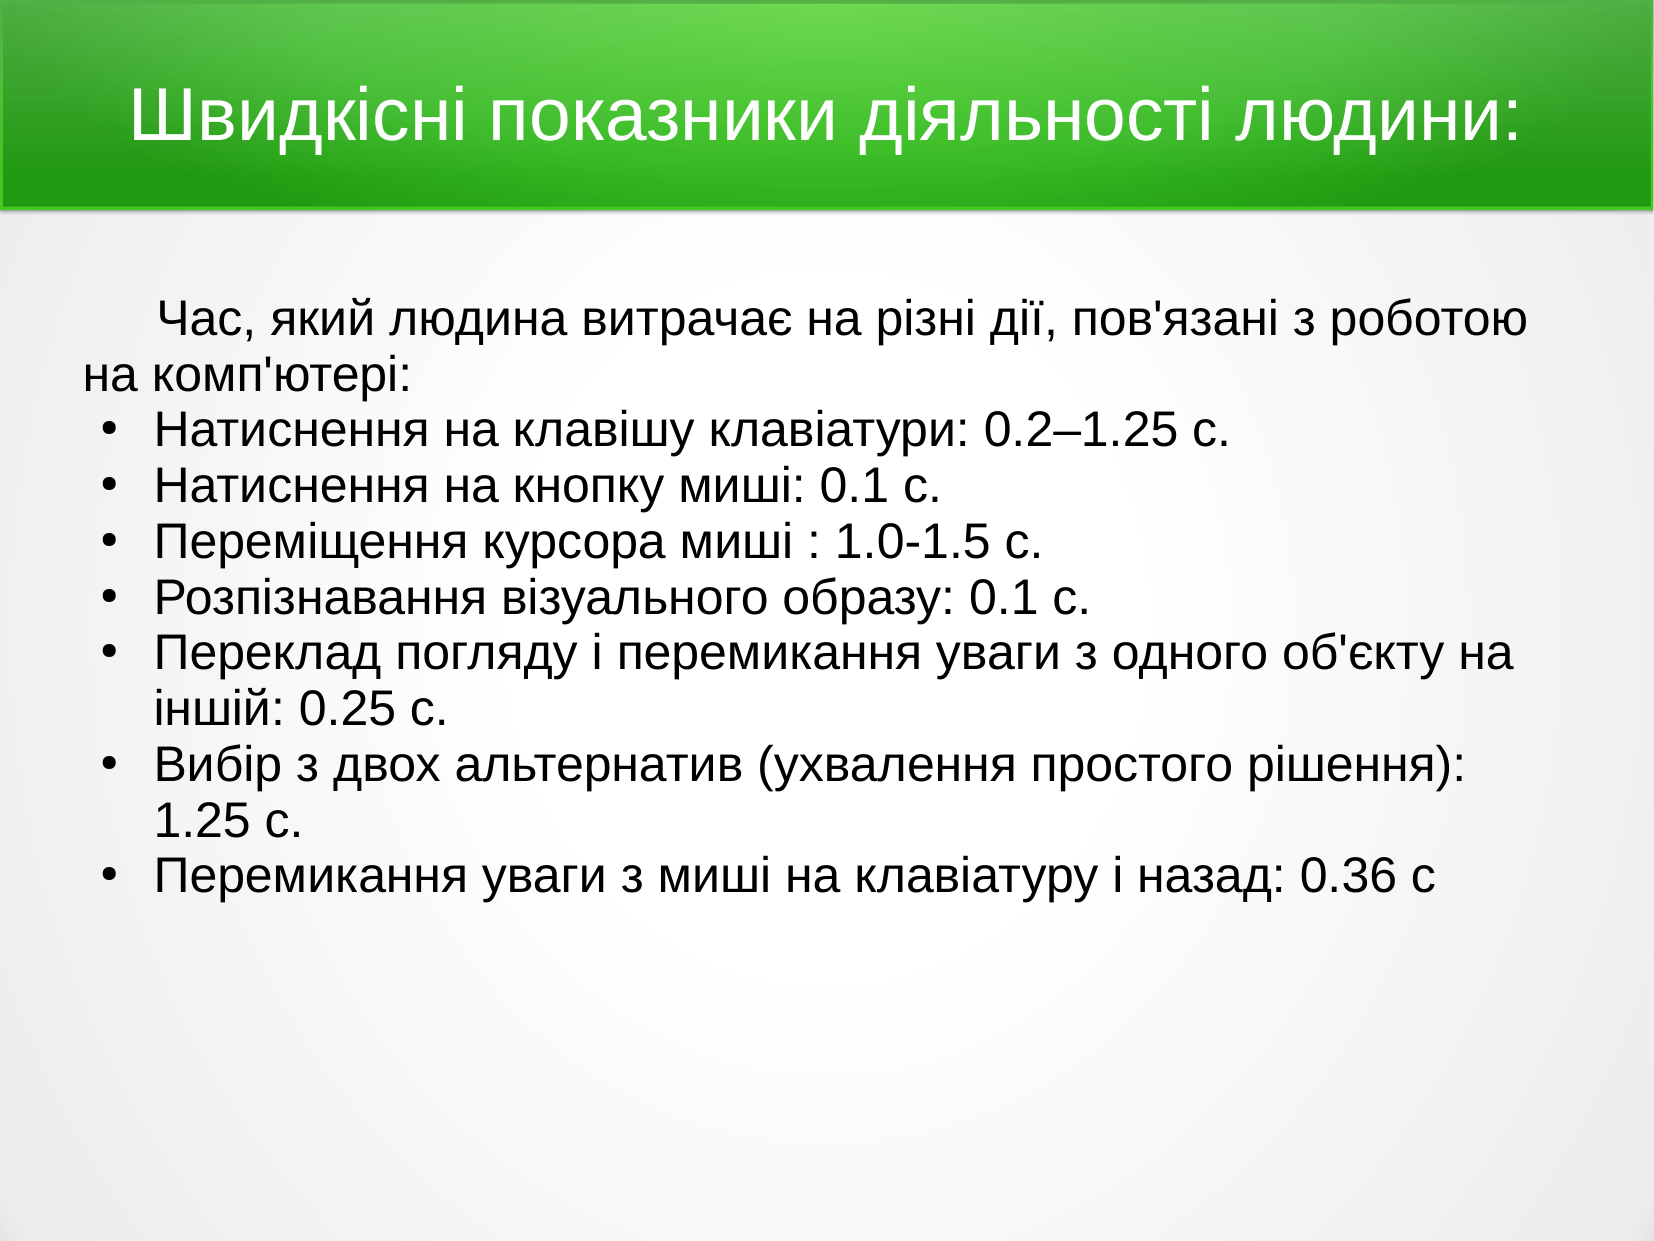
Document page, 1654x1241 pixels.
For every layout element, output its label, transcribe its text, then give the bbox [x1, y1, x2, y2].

list Час, який людина витрачає на різні дії, пов'язані з роботою на комп'ютері: Натиснення на клавішу клавіатури: 0.2–1.25 с. Натиснення на кнопку миші: 0.1 с. Переміщення курсора миші : 1.0-1.5 с. Розпізнавання візуального образу: 0.1 с. Переклад погляду і перемикання уваги з одного об'єкту на іншій: 0.25 с. Вибір з двох альтернатив (ухвалення простого рішення): 1.25 с. Перемикання уваги з миші на клавіатуру і назад: 0.36 с [82, 290, 1538, 1010]
title Швидкісні показники діяльності людини: [82, 49, 1571, 179]
